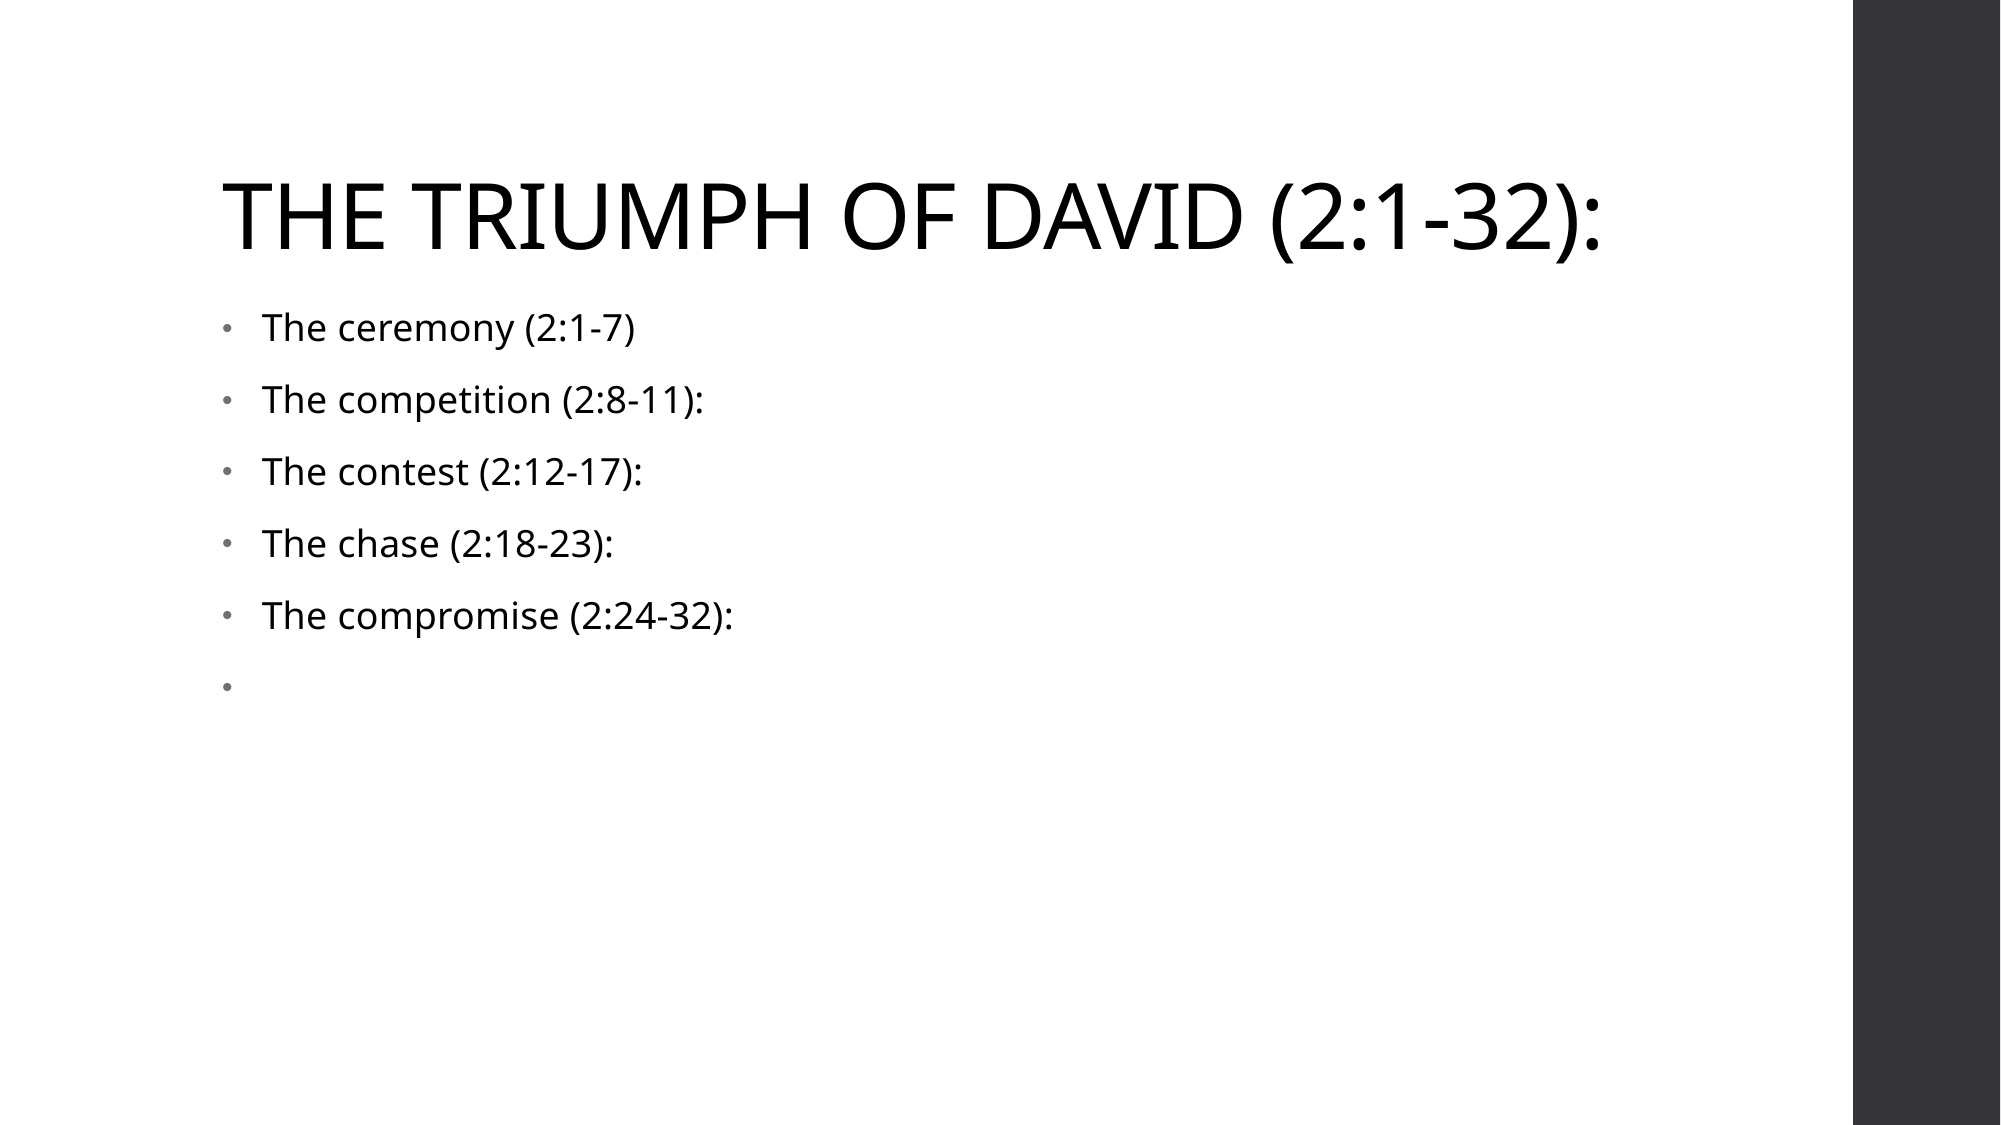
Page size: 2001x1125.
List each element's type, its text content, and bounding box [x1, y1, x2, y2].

title THE TRIUMPH OF DAVID (2:1-32): [206, 60, 1797, 278]
list The ceremony (2:1-7) The competition (2:8-11): The contest (2:12-17): The chase (2:18-23): The compromise (2:24-32): [206, 299, 1617, 1014]
